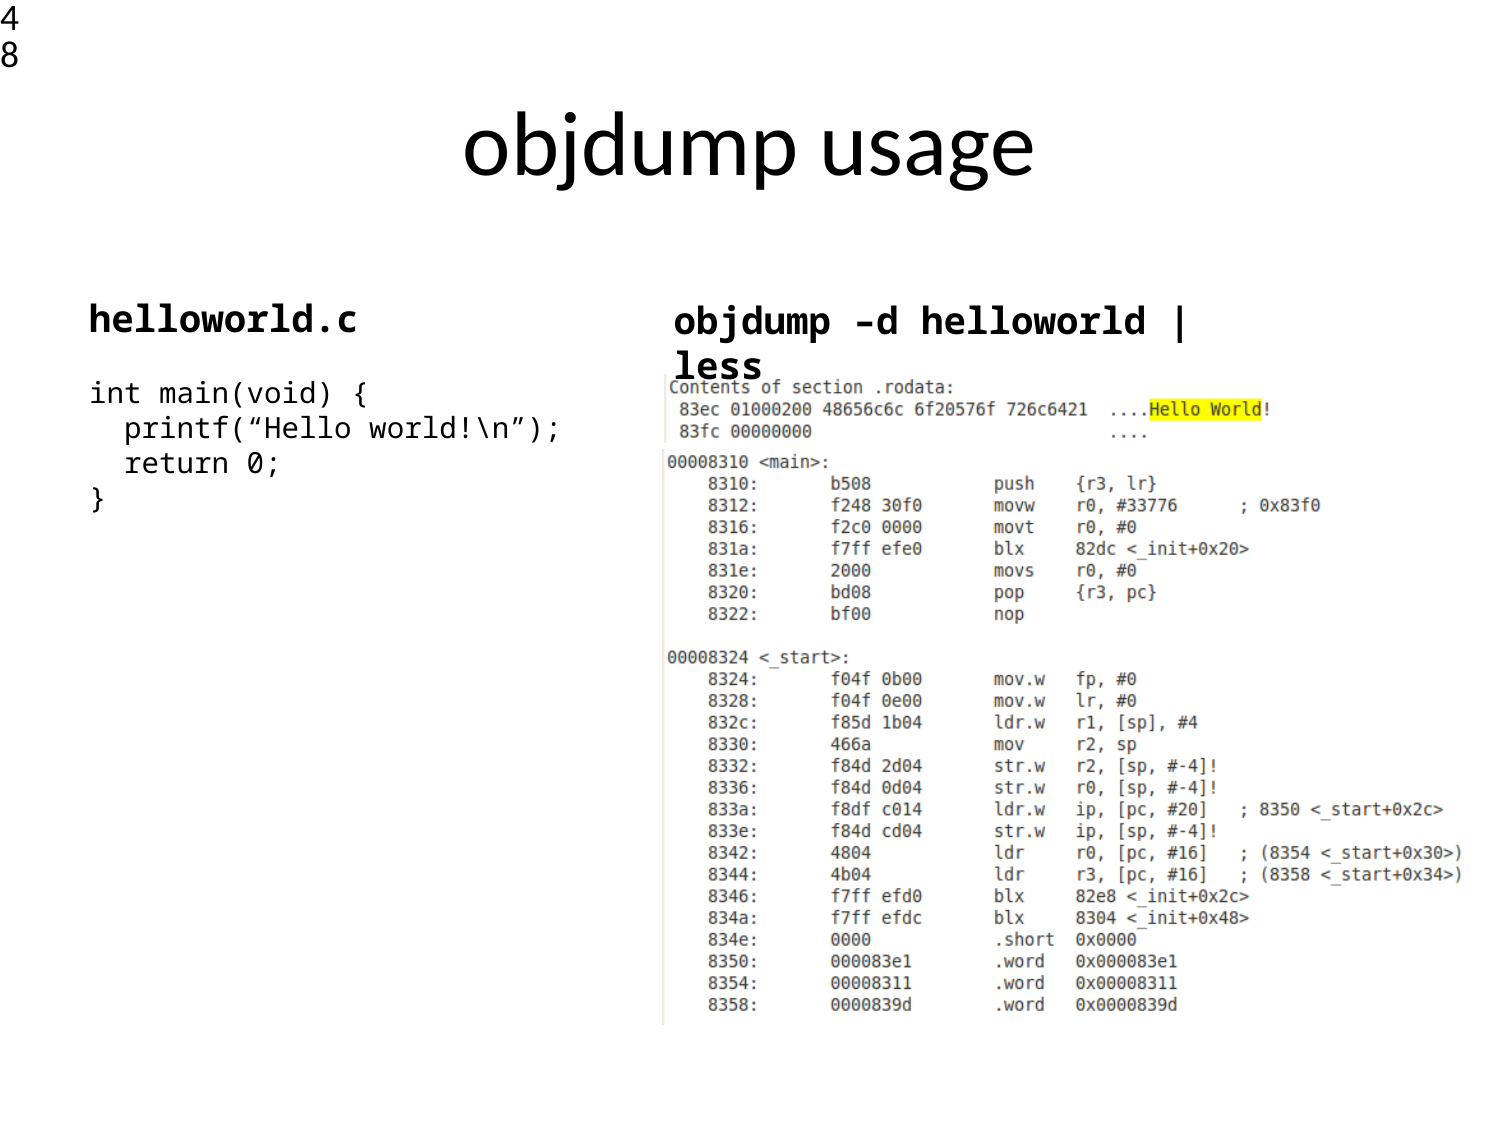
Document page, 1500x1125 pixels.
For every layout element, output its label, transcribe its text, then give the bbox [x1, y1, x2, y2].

text_box helloworld.c [74, 287, 438, 348]
text_box objdump –d helloworld | less [658, 289, 1281, 395]
text_box int main(void) { printf(“Hello world!\n”); return 0; } [74, 367, 775, 523]
title objdump usage [75, 45, 1425, 233]
picture [662, 449, 1500, 1025]
picture [664, 395, 1281, 443]
